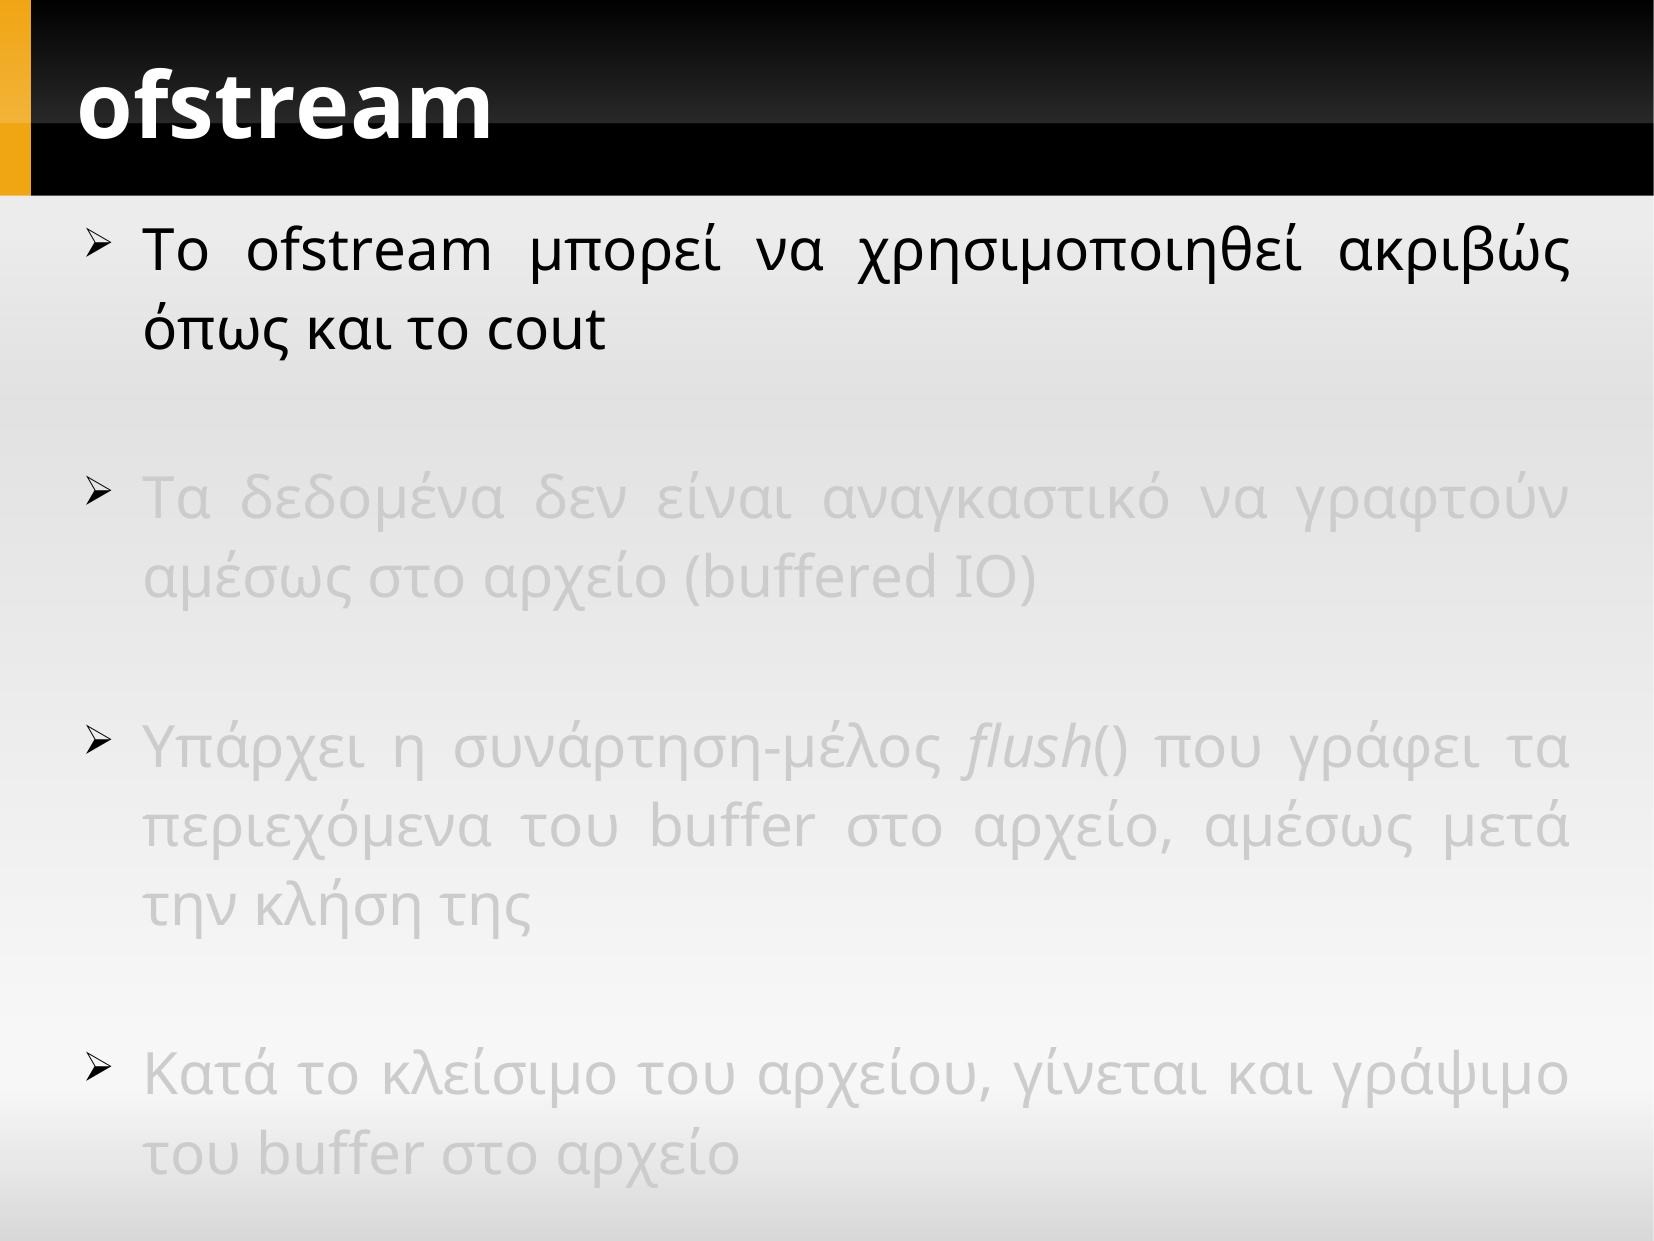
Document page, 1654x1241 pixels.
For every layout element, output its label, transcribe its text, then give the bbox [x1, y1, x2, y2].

title ofstream [76, 0, 1565, 208]
subtitle Το ofstream μπορεί να χρησιμοποιηθεί ακριβώς όπως και το cout Τα δεδομένα δεν είναι αναγκαστικό να γραφτούν αμέσως στο αρχείο (buffered IO) Υπάρχει η συνάρτηση-μέλος flush() που γράφει τα περιεχόμενα του buffer στο αρχείο, αμέσως μετά την κλήση της Κατά το κλείσιμο του αρχείου, γίνεται και γράψιμο του buffer στο αρχείο [82, 268, 1571, 1131]
picture [0, 0, 1654, 1241]
